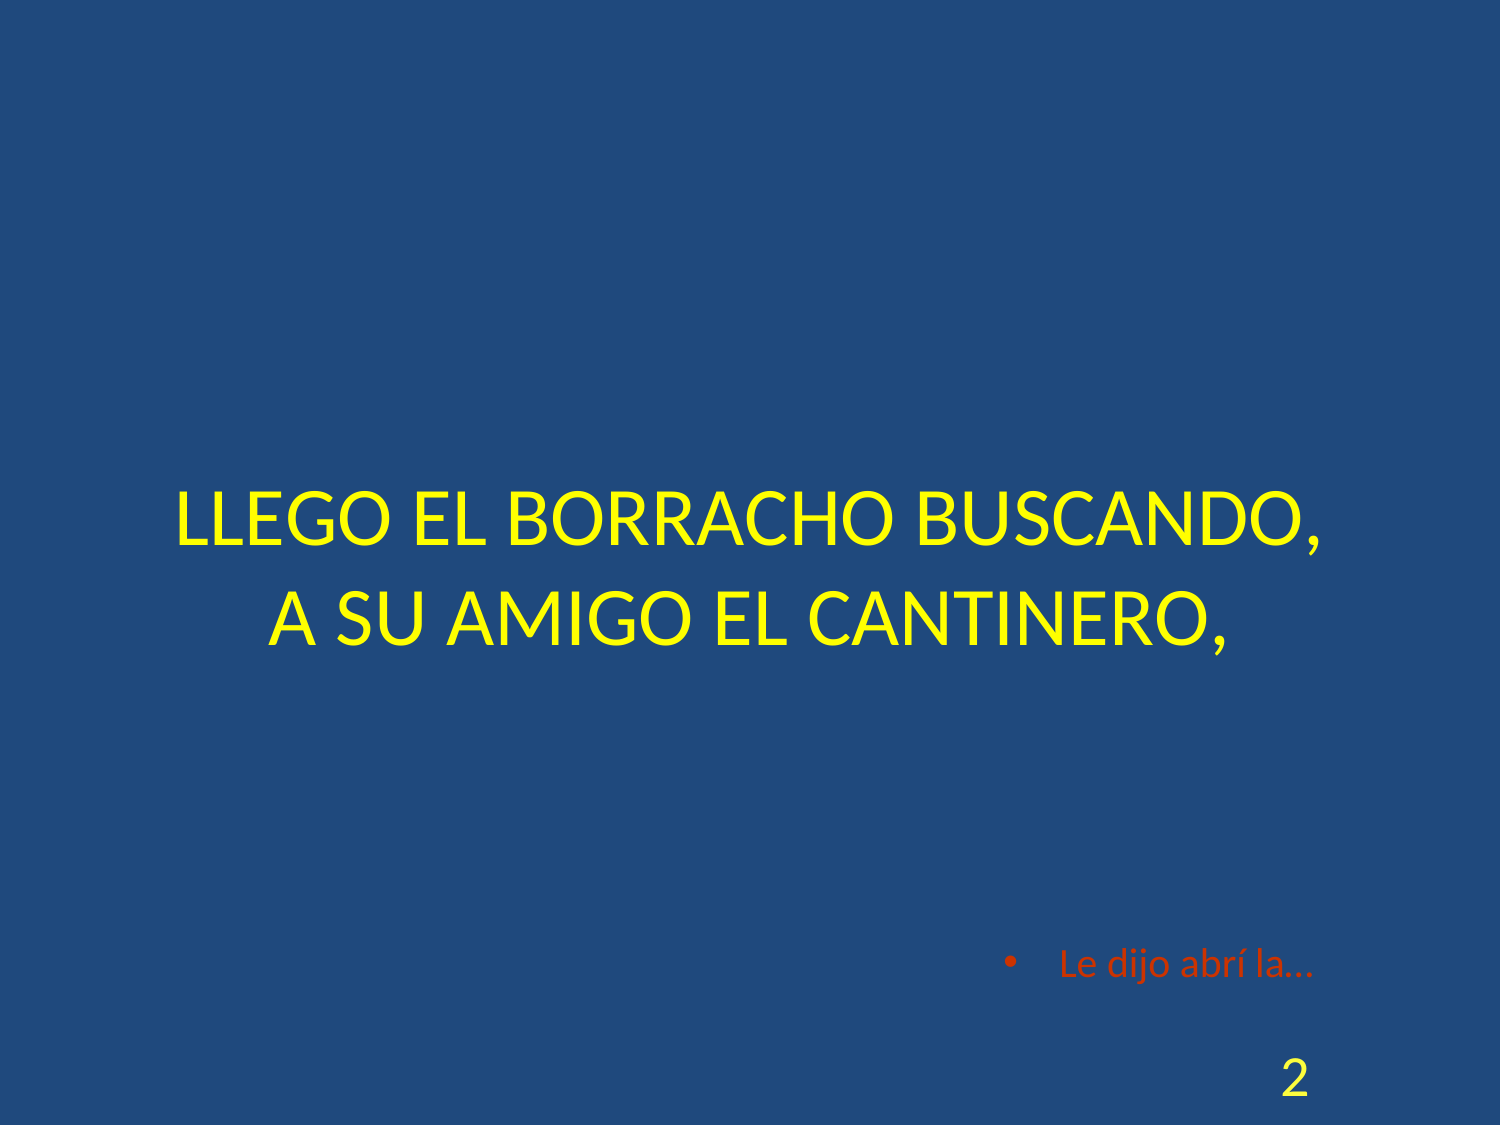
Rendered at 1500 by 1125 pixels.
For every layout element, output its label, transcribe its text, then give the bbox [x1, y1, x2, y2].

text_box Le dijo abrí la… [616, 928, 1329, 1012]
title LLEGO EL BORRACHO BUSCANDO, A SU AMIGO EL CANTINERO, [75, 427, 1426, 698]
text_box <número> [974, 1042, 1325, 1103]
